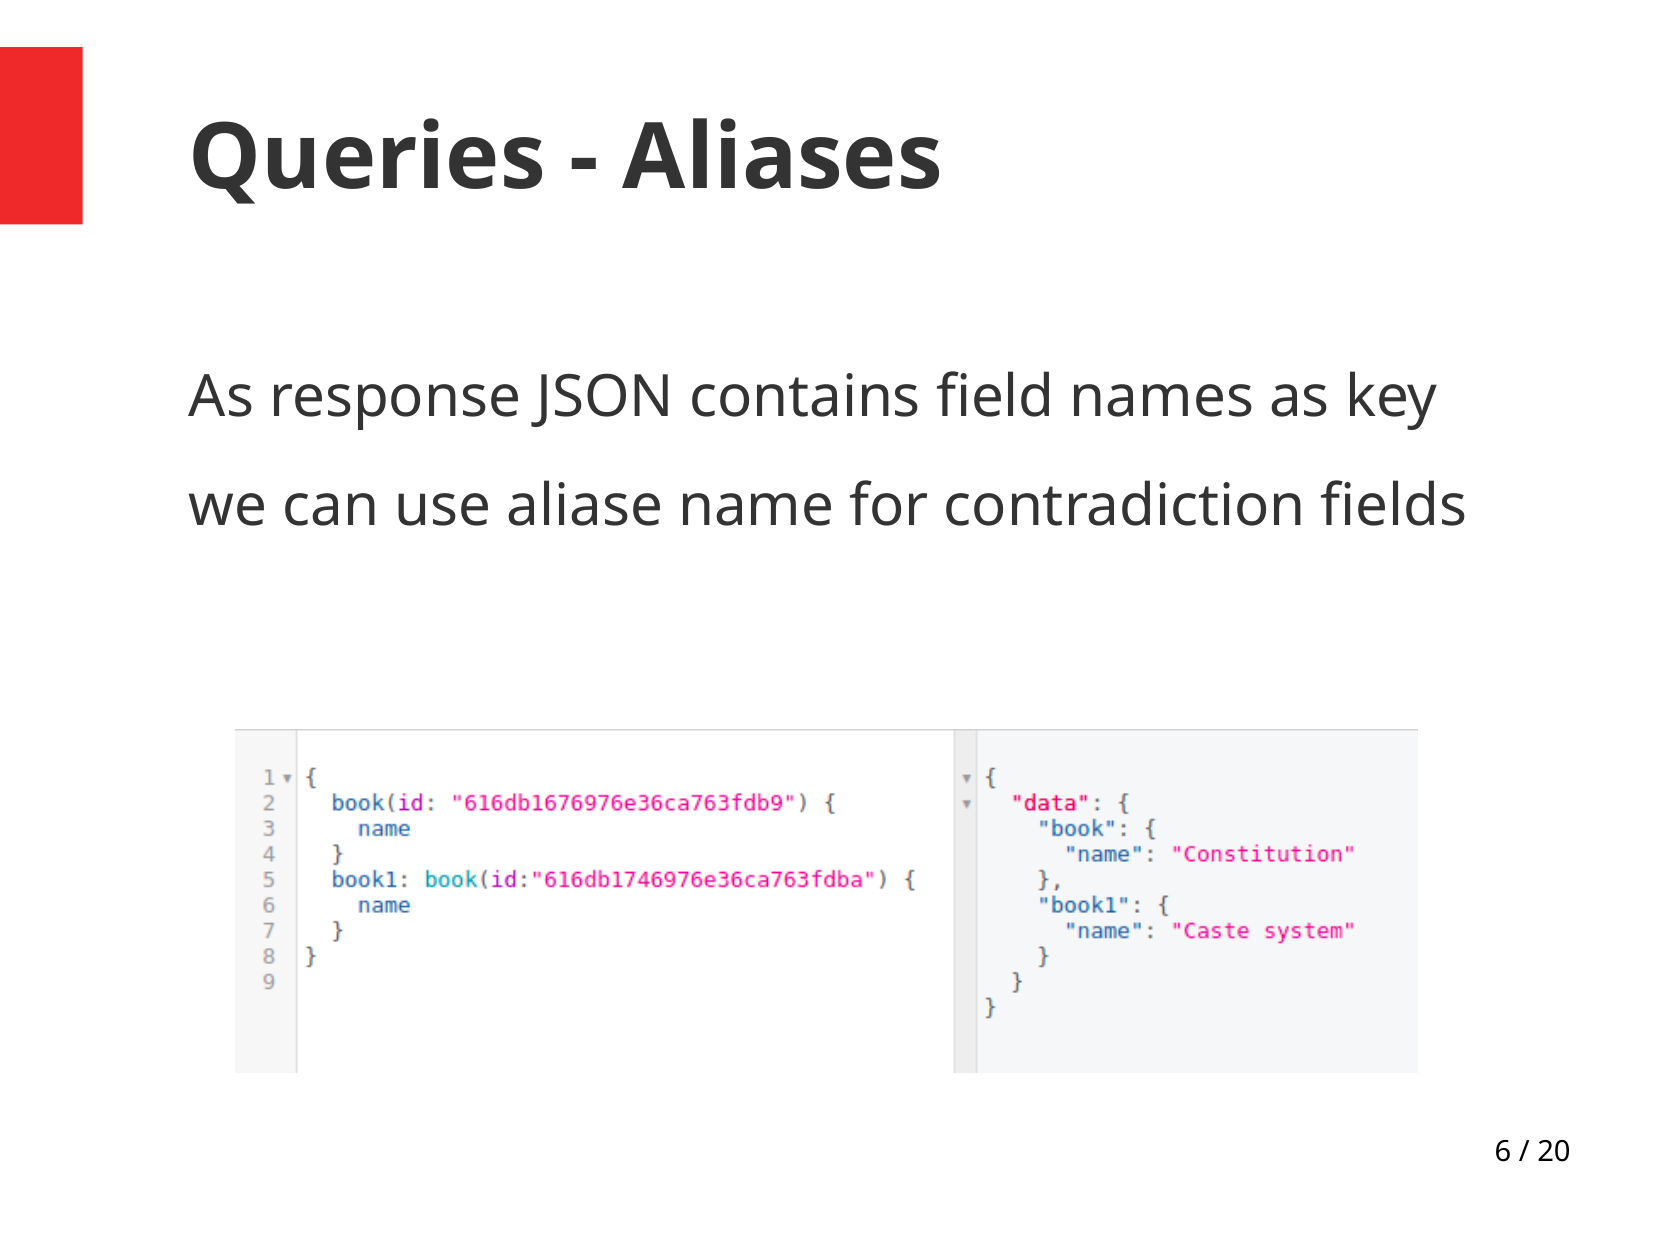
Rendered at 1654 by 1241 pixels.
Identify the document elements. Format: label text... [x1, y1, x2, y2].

title Queries - Aliases [118, 49, 1571, 257]
picture [235, 729, 1418, 1074]
list As response JSON contains field names as key we can use aliase name for contradiction fields [118, 354, 1536, 698]
